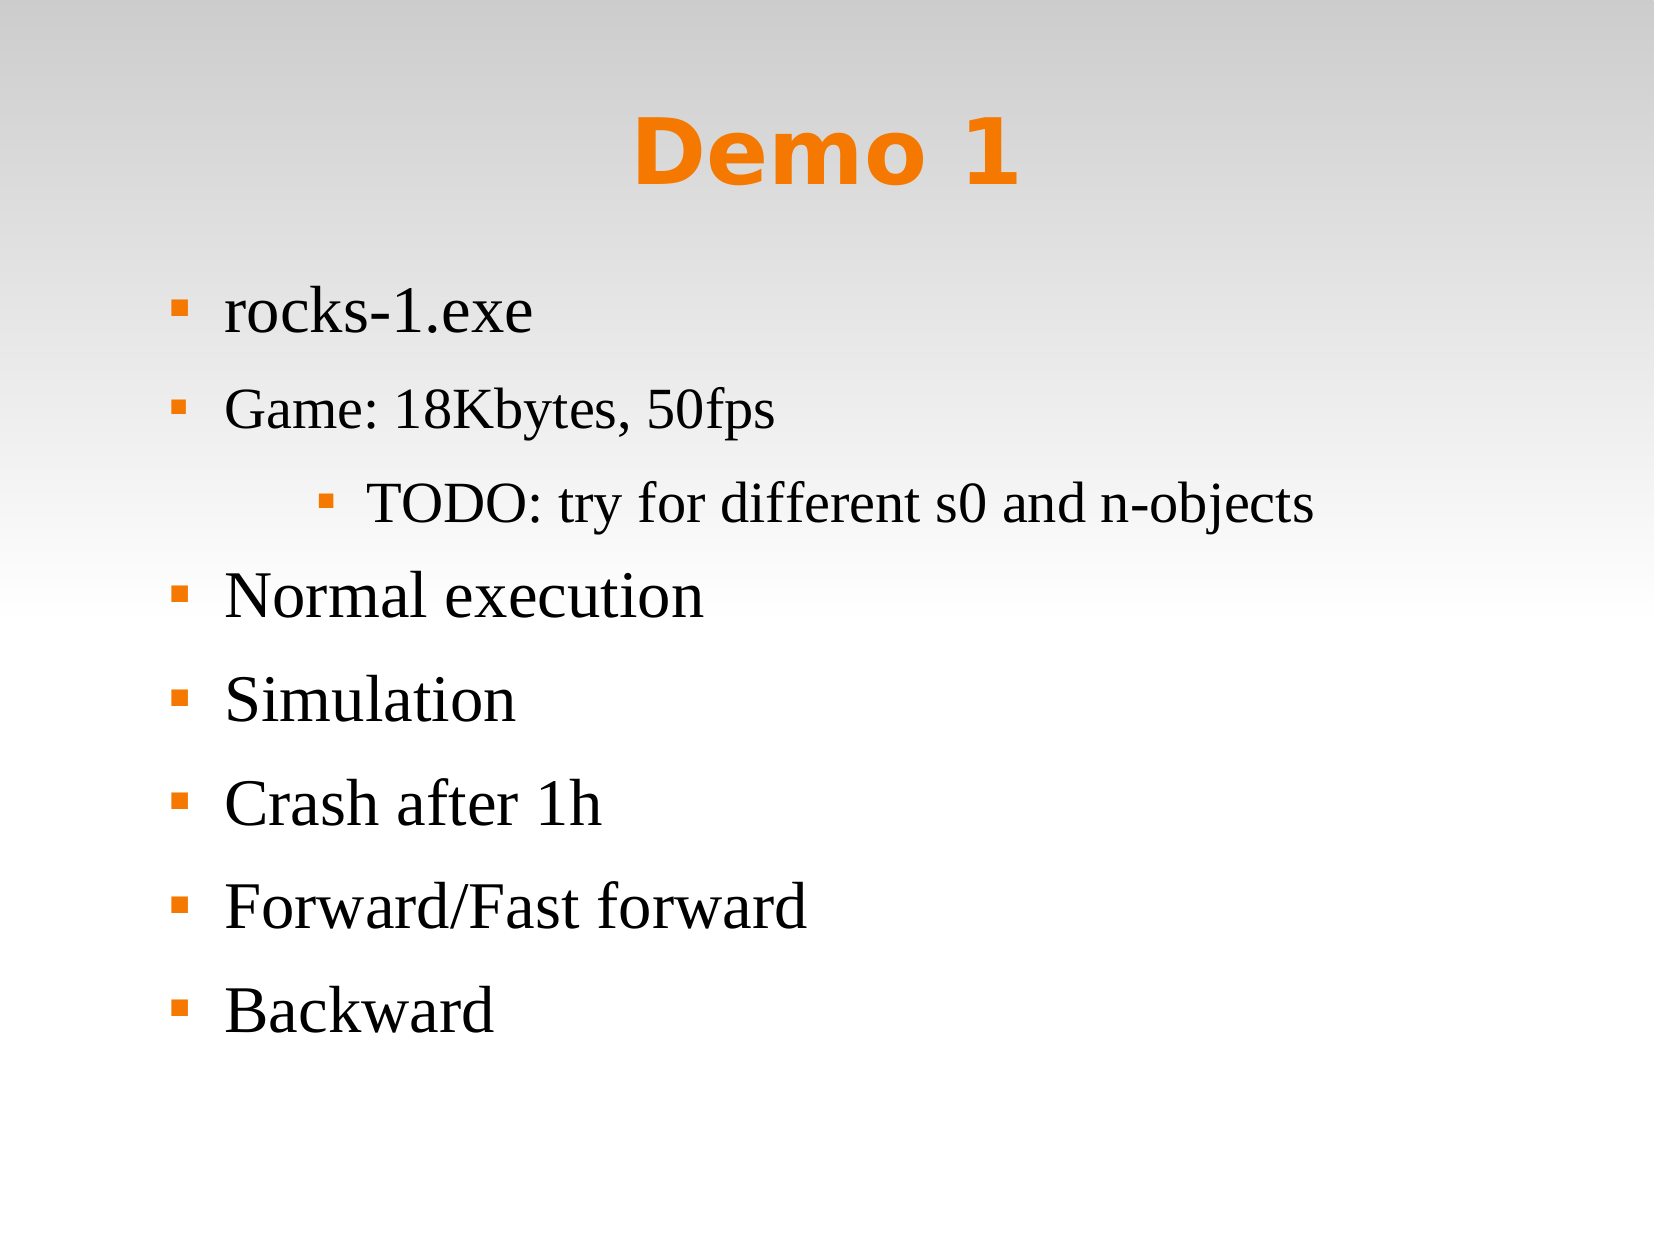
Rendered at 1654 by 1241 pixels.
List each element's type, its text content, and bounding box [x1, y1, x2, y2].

list rocks-1.exe Game: 18Kbytes, 50fps TODO: try for different s0 and n-objects Normal execution Simulation Crash after 1h Forward/Fast forward Backward [82, 272, 1576, 1100]
title Demo 1 [82, 49, 1571, 257]
